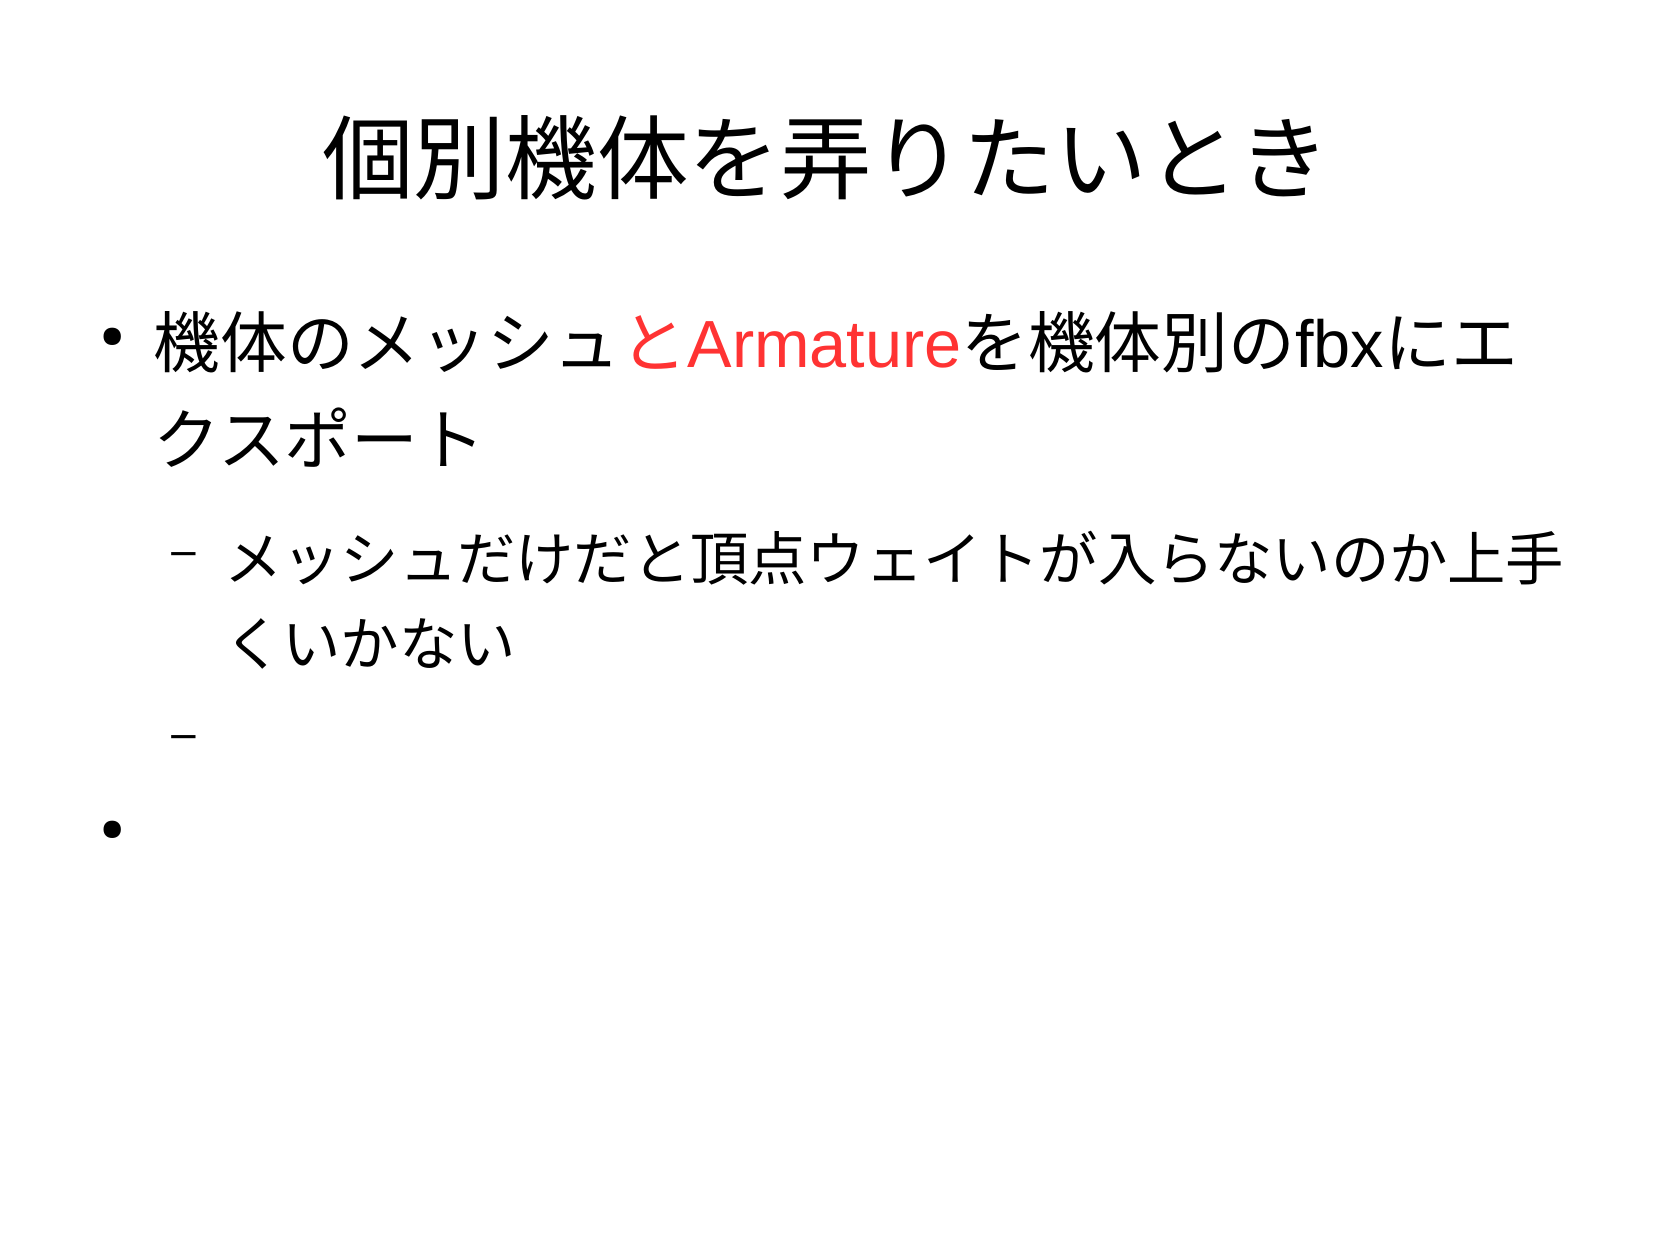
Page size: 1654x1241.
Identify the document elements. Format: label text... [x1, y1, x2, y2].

title 個別機体を弄りたいとき [82, 49, 1571, 257]
list 機体のメッシュとArmatureを機体別のfbxにエクスポート メッシュだけだと頂点ウェイトが入らないのか上手くいかない [82, 290, 1571, 1010]
